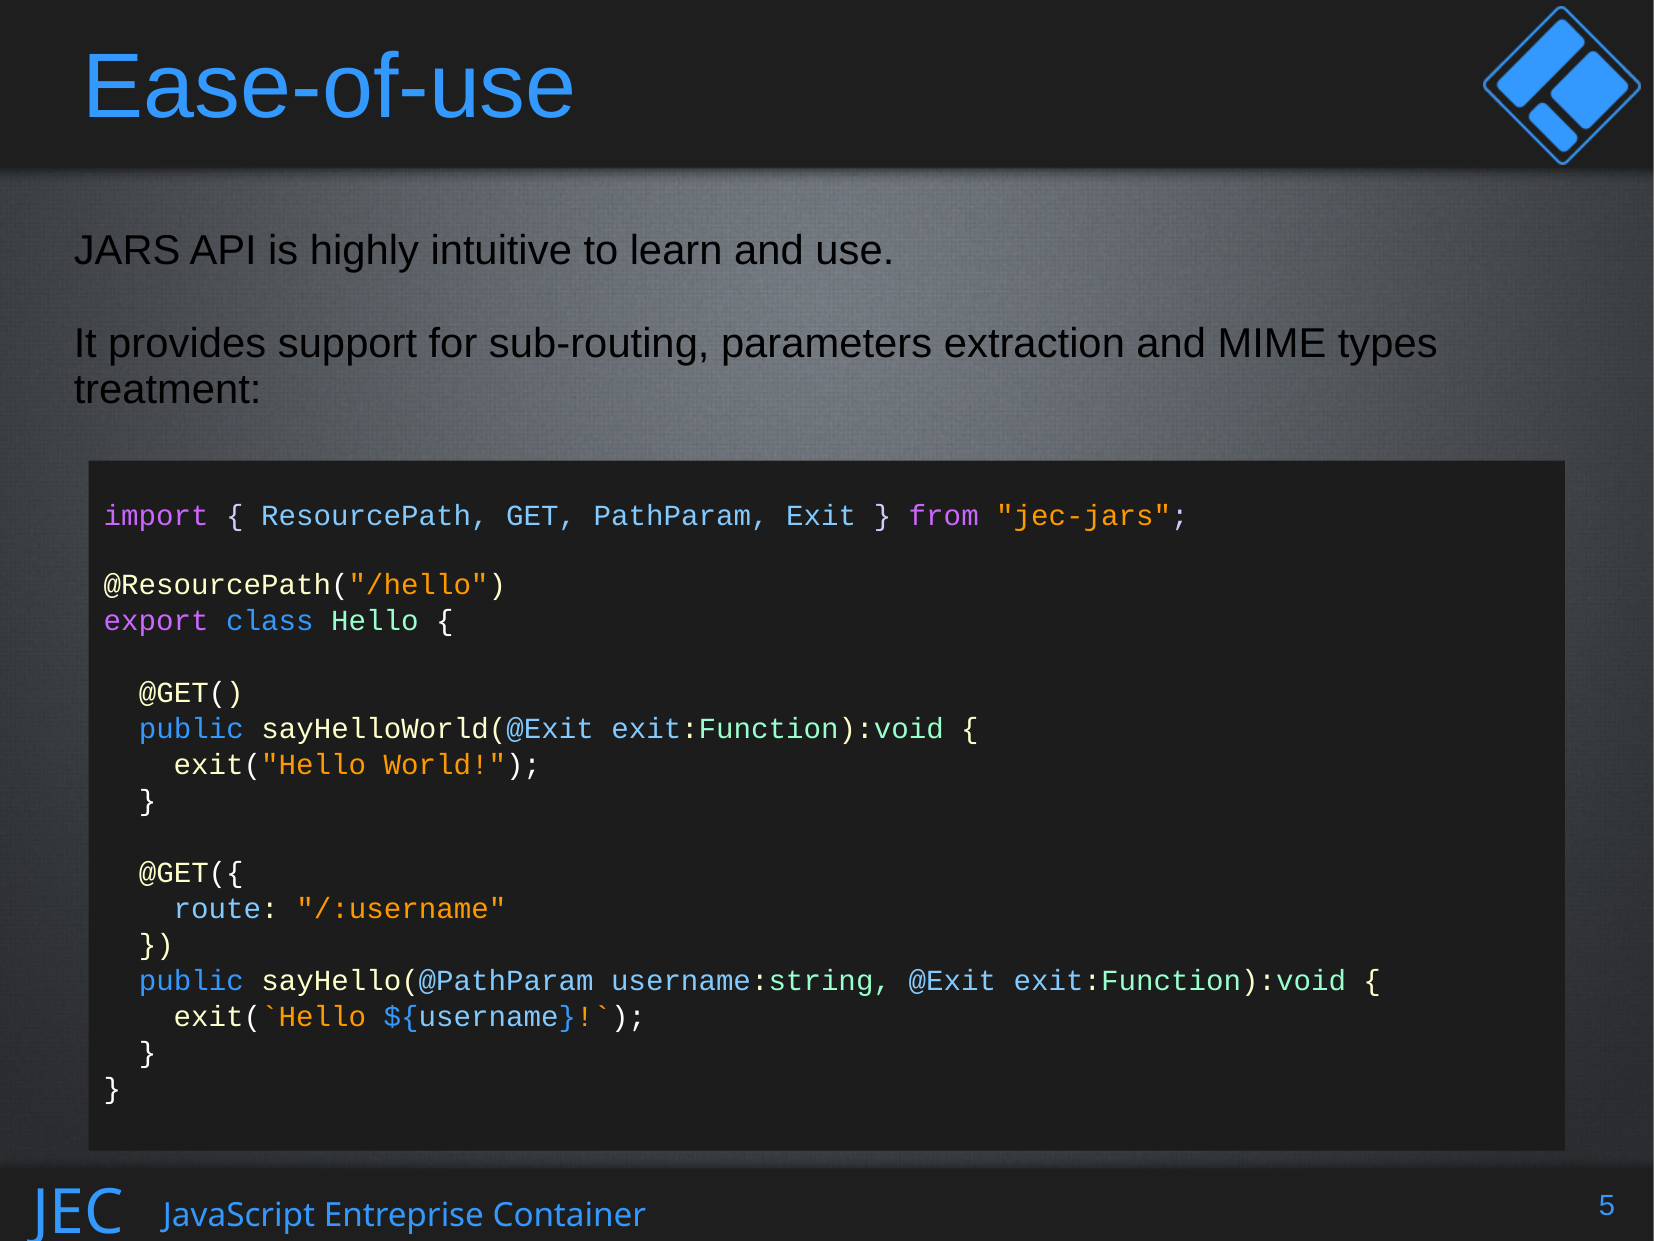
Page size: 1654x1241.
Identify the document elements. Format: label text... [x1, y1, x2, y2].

picture [0, 0, 1654, 1241]
text_box JavaScript Entreprise Container [148, 1183, 651, 1241]
text_box import { ResourcePath, GET, PathParam, Exit } from "jec-jars"; @ResourcePath("/hello") export class Hello { @GET() public sayHelloWorld(@Exit exit:Function):void { exit("Hello World!"); } @GET({ route: "/:username" }) public sayHello(@PathParam username:string, @Exit exit:Function):void { exit(`Hello ${username}!`); } } [88, 460, 1565, 1151]
text_box 5 [744, 1181, 1630, 1229]
title Ease-of-use [82, 23, 1441, 147]
text_box JARS API is highly intuitive to learn and use. It provides support for sub-routing, parameters extraction and MIME types treatment: [59, 219, 1595, 422]
text_box JEC [17, 1159, 149, 1241]
